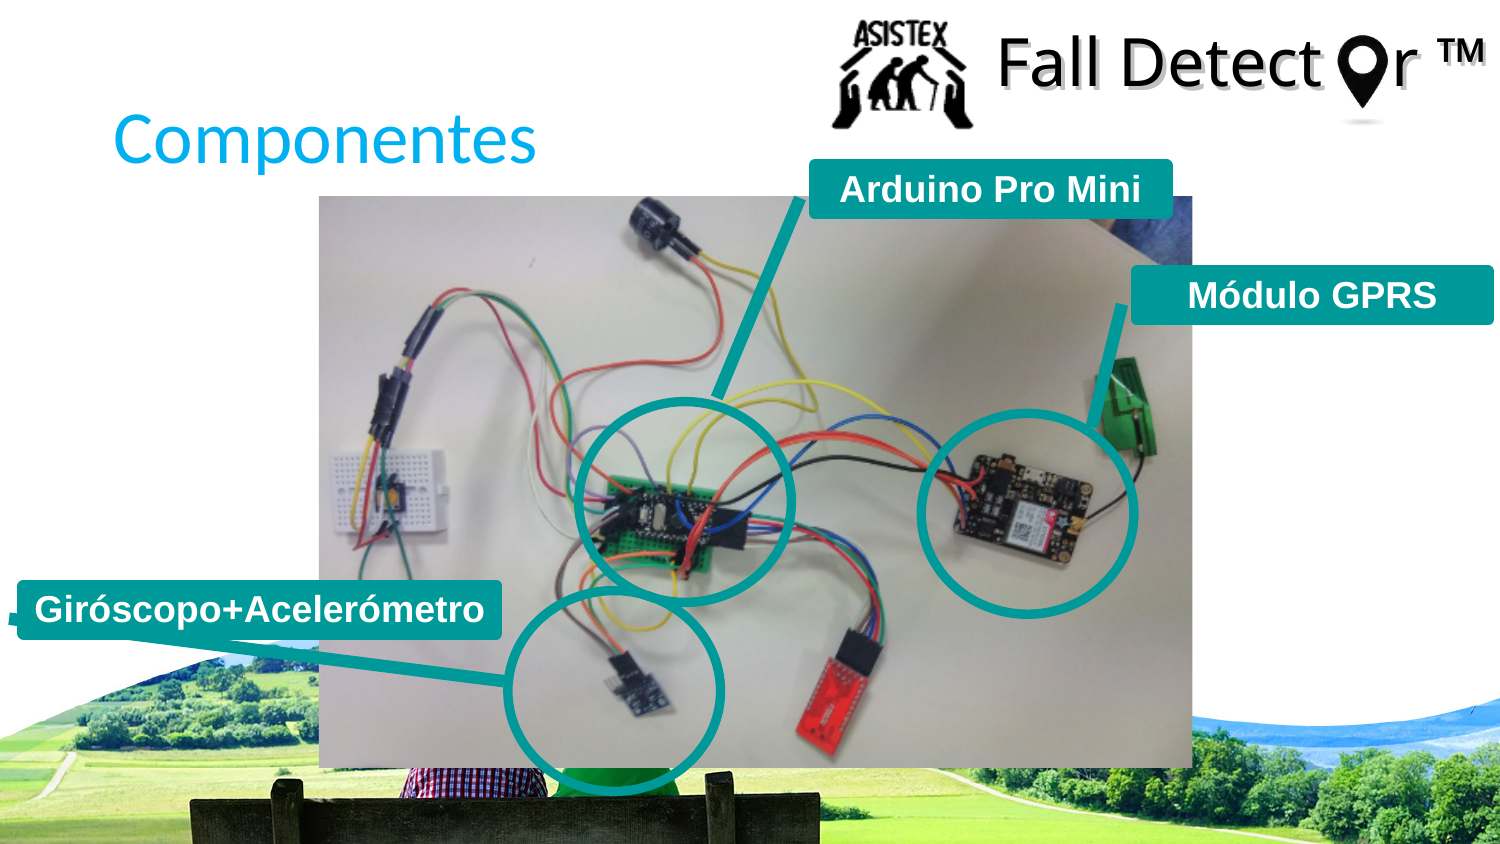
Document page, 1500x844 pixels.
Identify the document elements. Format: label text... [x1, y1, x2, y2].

text_box Arduino Pro Mini [815, 165, 1166, 213]
text_box Giróscopo+Acelerómetro [9, 586, 505, 682]
text_box Fall Detect r ™ [980, 8, 1500, 284]
picture [0, 0, 1500, 844]
title Componentes [98, 71, 980, 197]
text_box Módulo GPRS [1137, 272, 1488, 319]
picture [1307, 23, 1418, 130]
